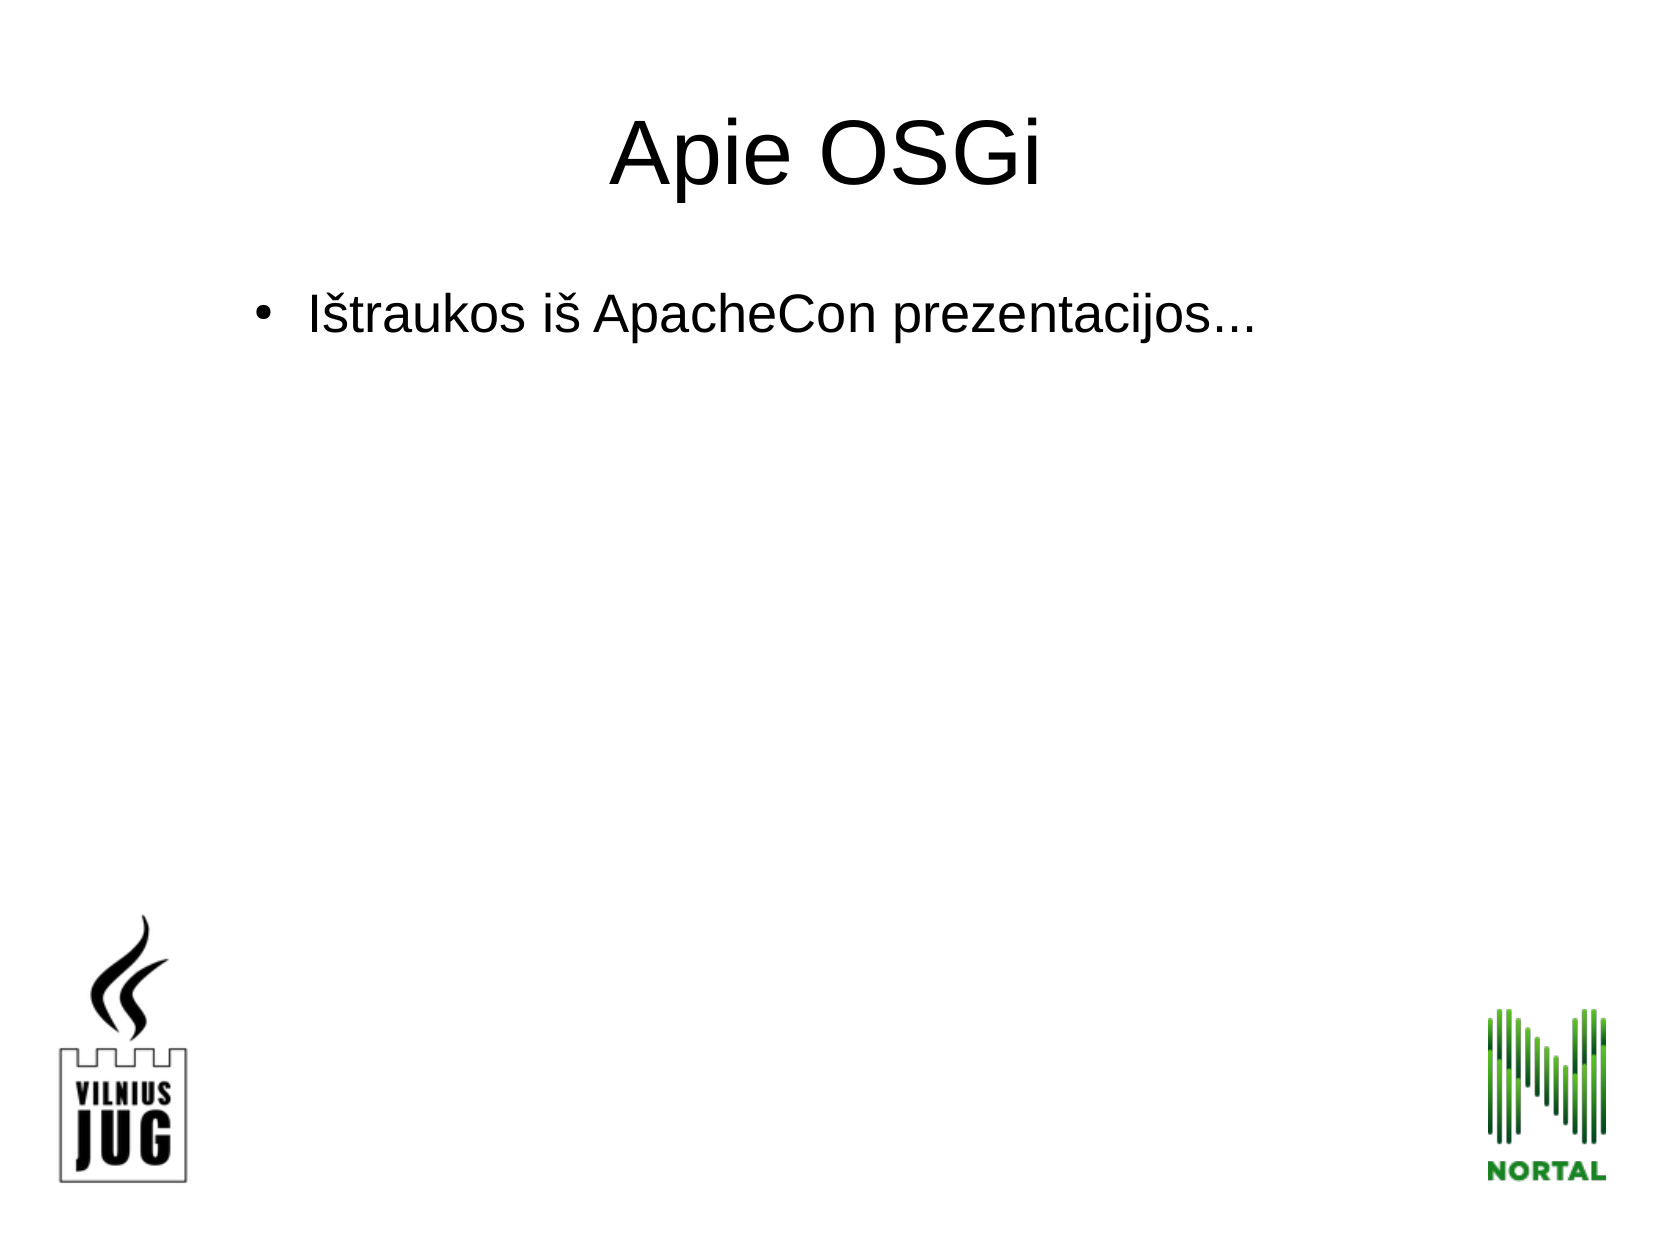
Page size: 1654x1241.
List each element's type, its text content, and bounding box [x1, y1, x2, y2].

list Ištraukos iš ApacheCon prezentacijos... [236, 283, 1465, 1102]
picture [34, 892, 213, 1205]
picture [1488, 1009, 1606, 1182]
title Apie OSGi [82, 49, 1571, 257]
